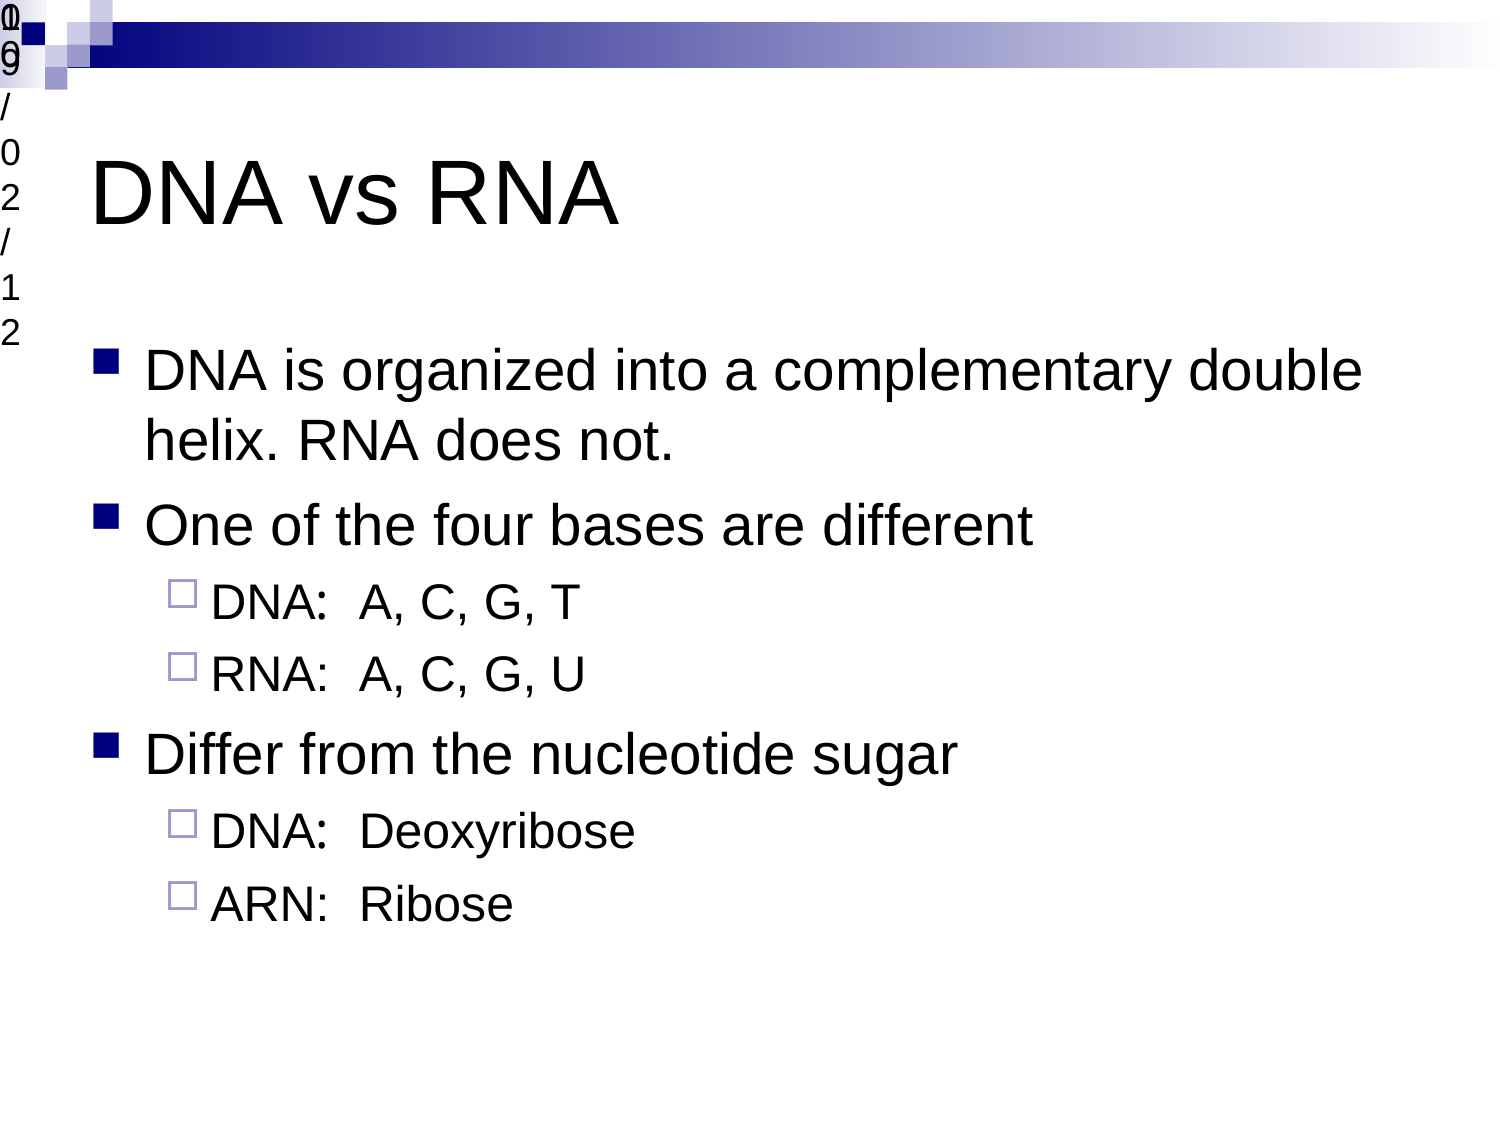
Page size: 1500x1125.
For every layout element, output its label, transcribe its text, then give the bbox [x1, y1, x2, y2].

title DNA vs RNA [75, 75, 1425, 300]
list DNA is organized into a complementary double helix. RNA does not. One of the four bases are different DNA: A, C, G, T RNA: A, C, G, U Differ from the nucleotide sugar DNA: Deoxyribose ARN: Ribose [75, 324, 1425, 963]
